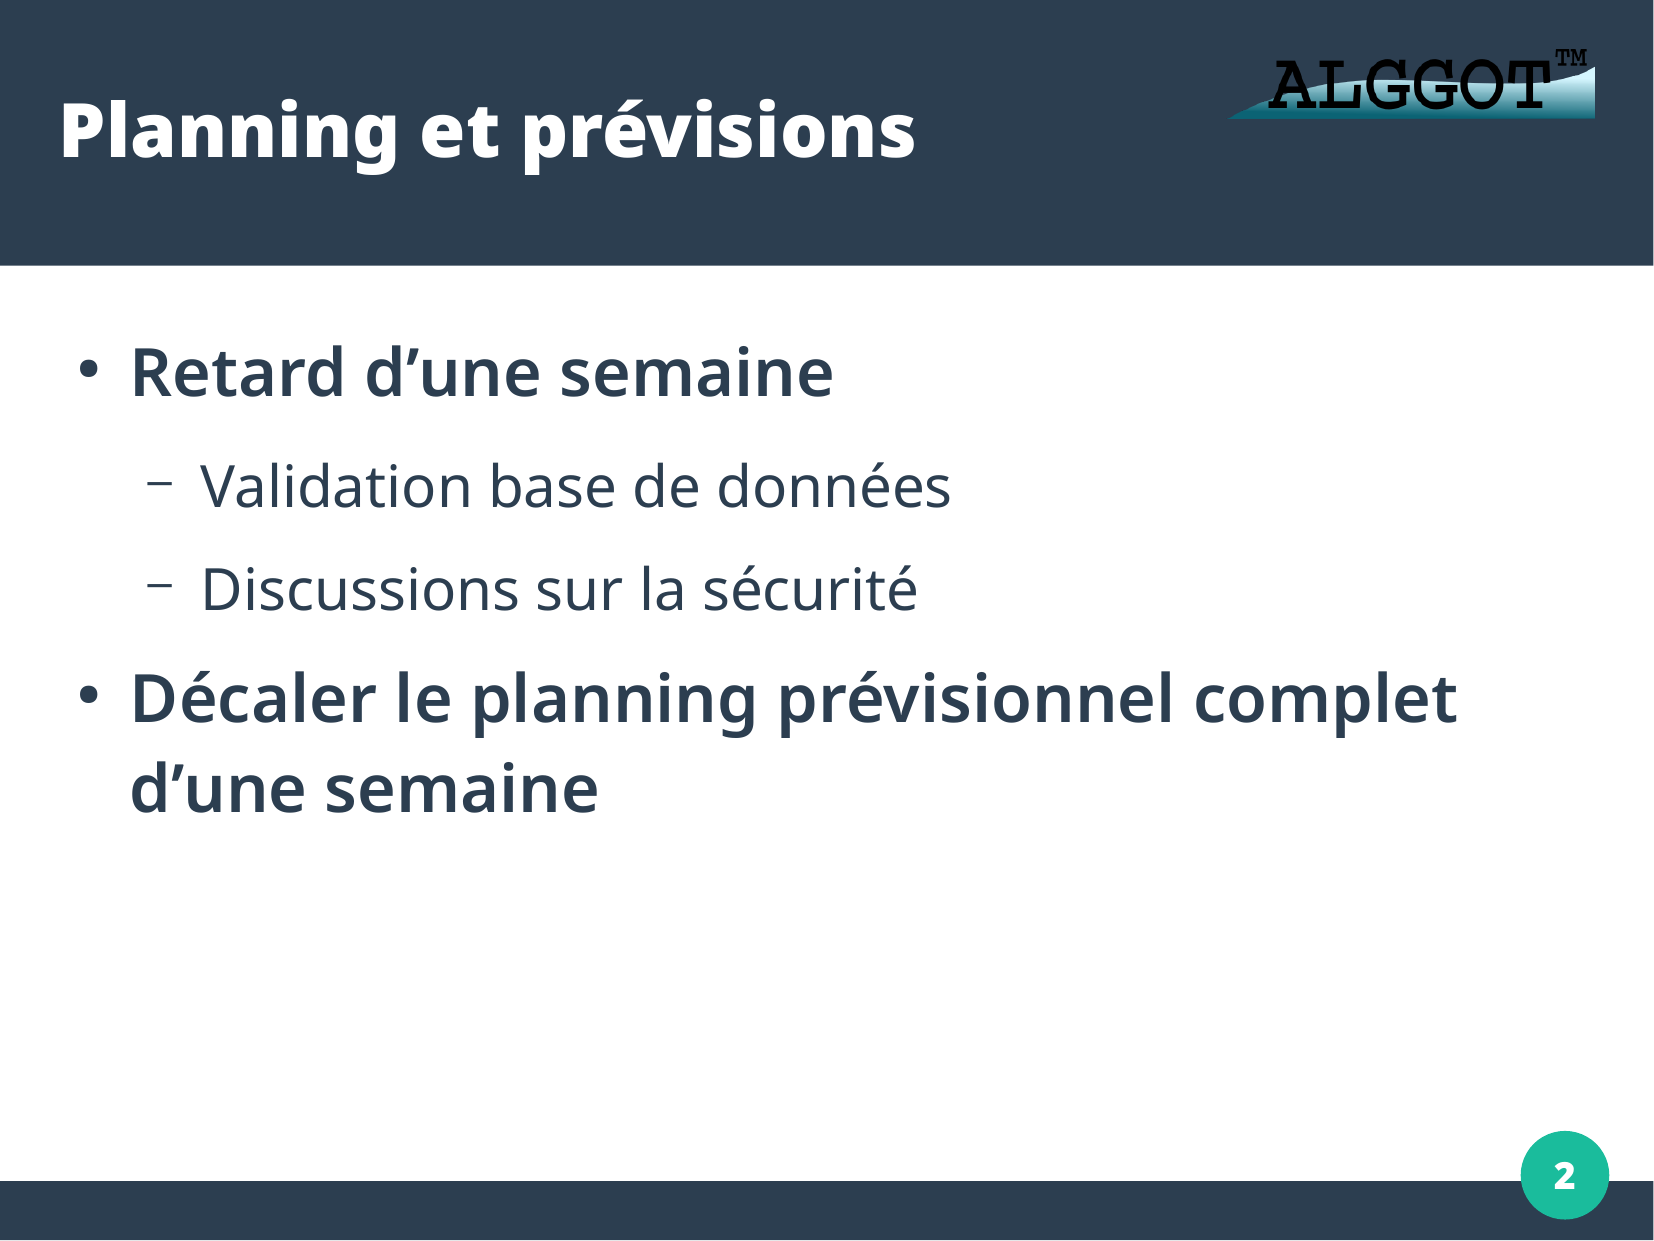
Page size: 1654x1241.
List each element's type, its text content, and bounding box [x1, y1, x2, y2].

title Planning et prévisions [59, 49, 1595, 207]
list Retard d’une semaine Validation base de données Discussions sur la sécurité Décaler le planning prévisionnel complet d’une semaine [59, 324, 1595, 1152]
